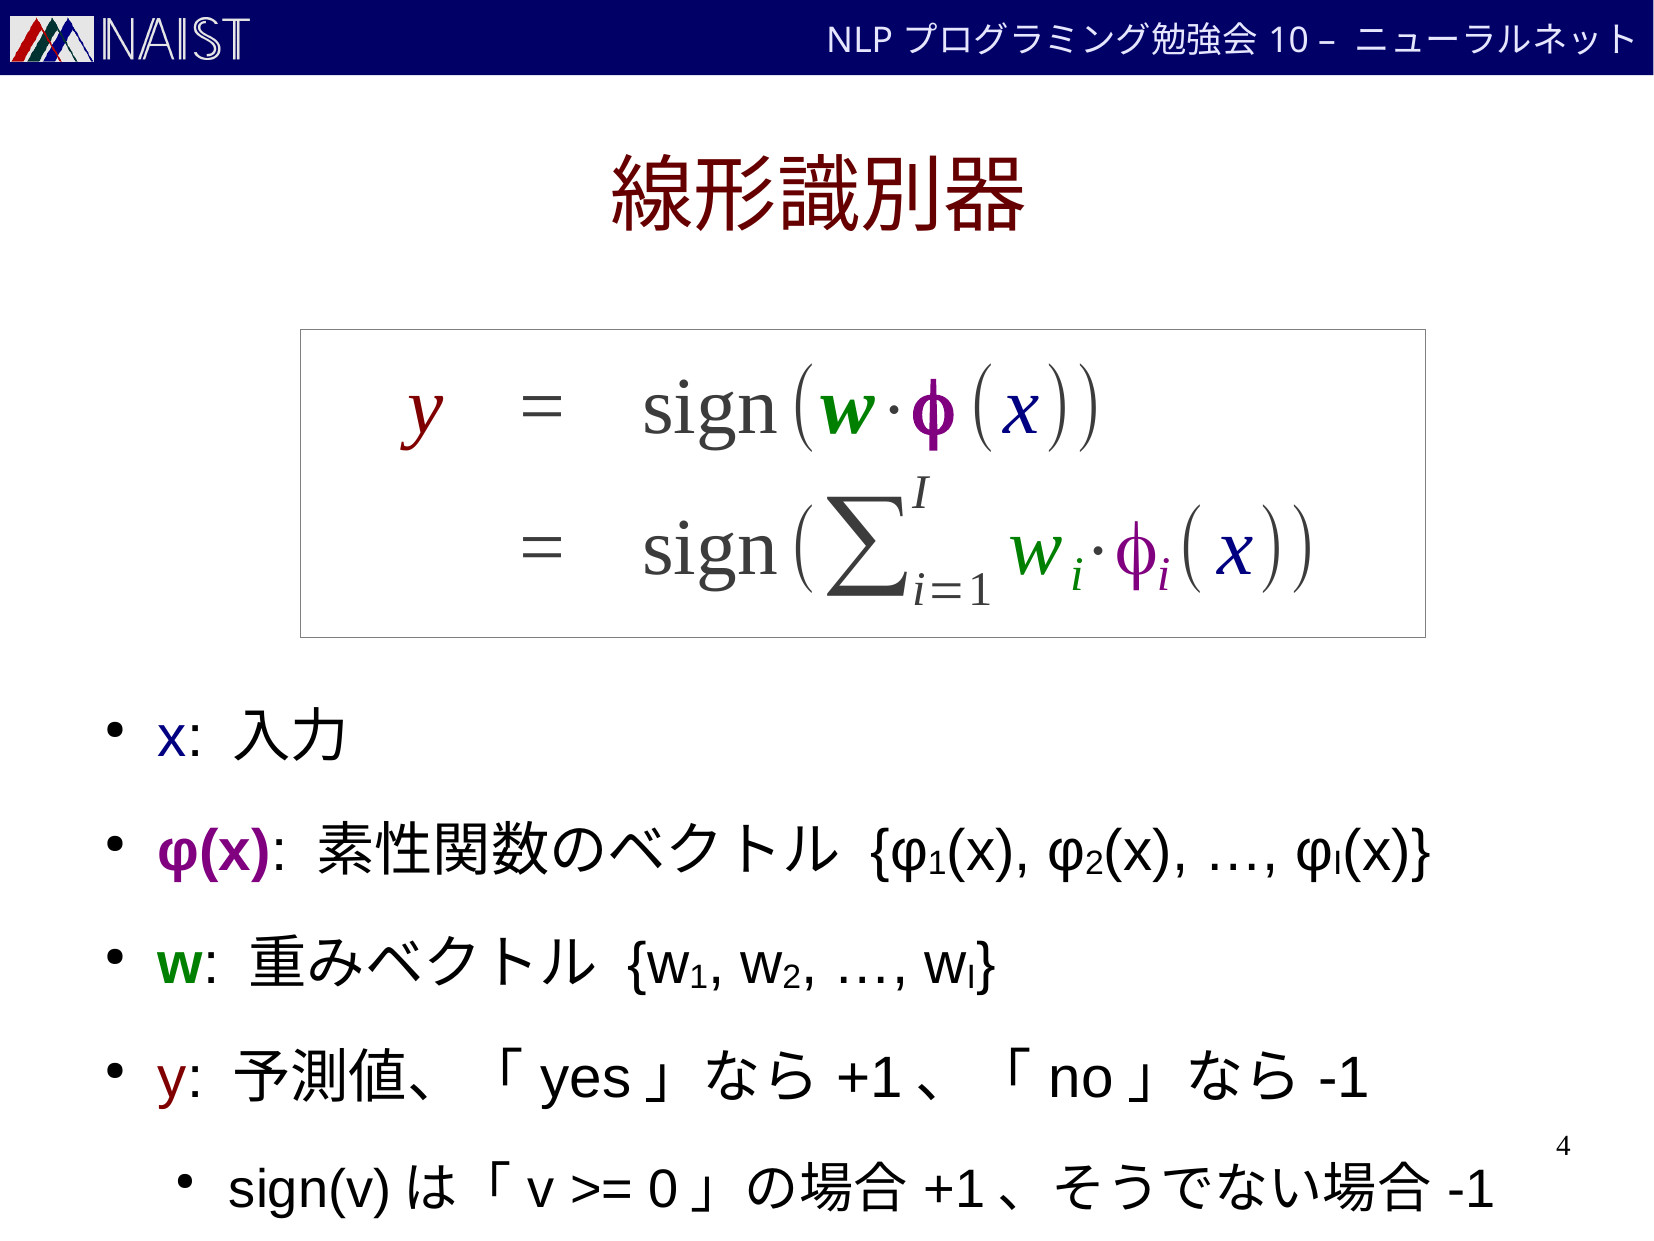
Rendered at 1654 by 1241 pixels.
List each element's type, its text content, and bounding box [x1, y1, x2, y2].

picture [10, 16, 94, 62]
list x: 入力 φ(x): 素性関数のベクトル {φ1(x), φ2(x), …, φI(x)} w: 重みベクトル {w1, w2, …, wI} y: 予測値、「yes」なら+1、「no」なら-1 sign(v)は「v >= 0」の場合+1、そうでない場合-1 [86, 688, 1576, 1167]
chart [377, 352, 1336, 617]
picture [102, 17, 251, 60]
title 線形識別器 [75, 92, 1564, 285]
